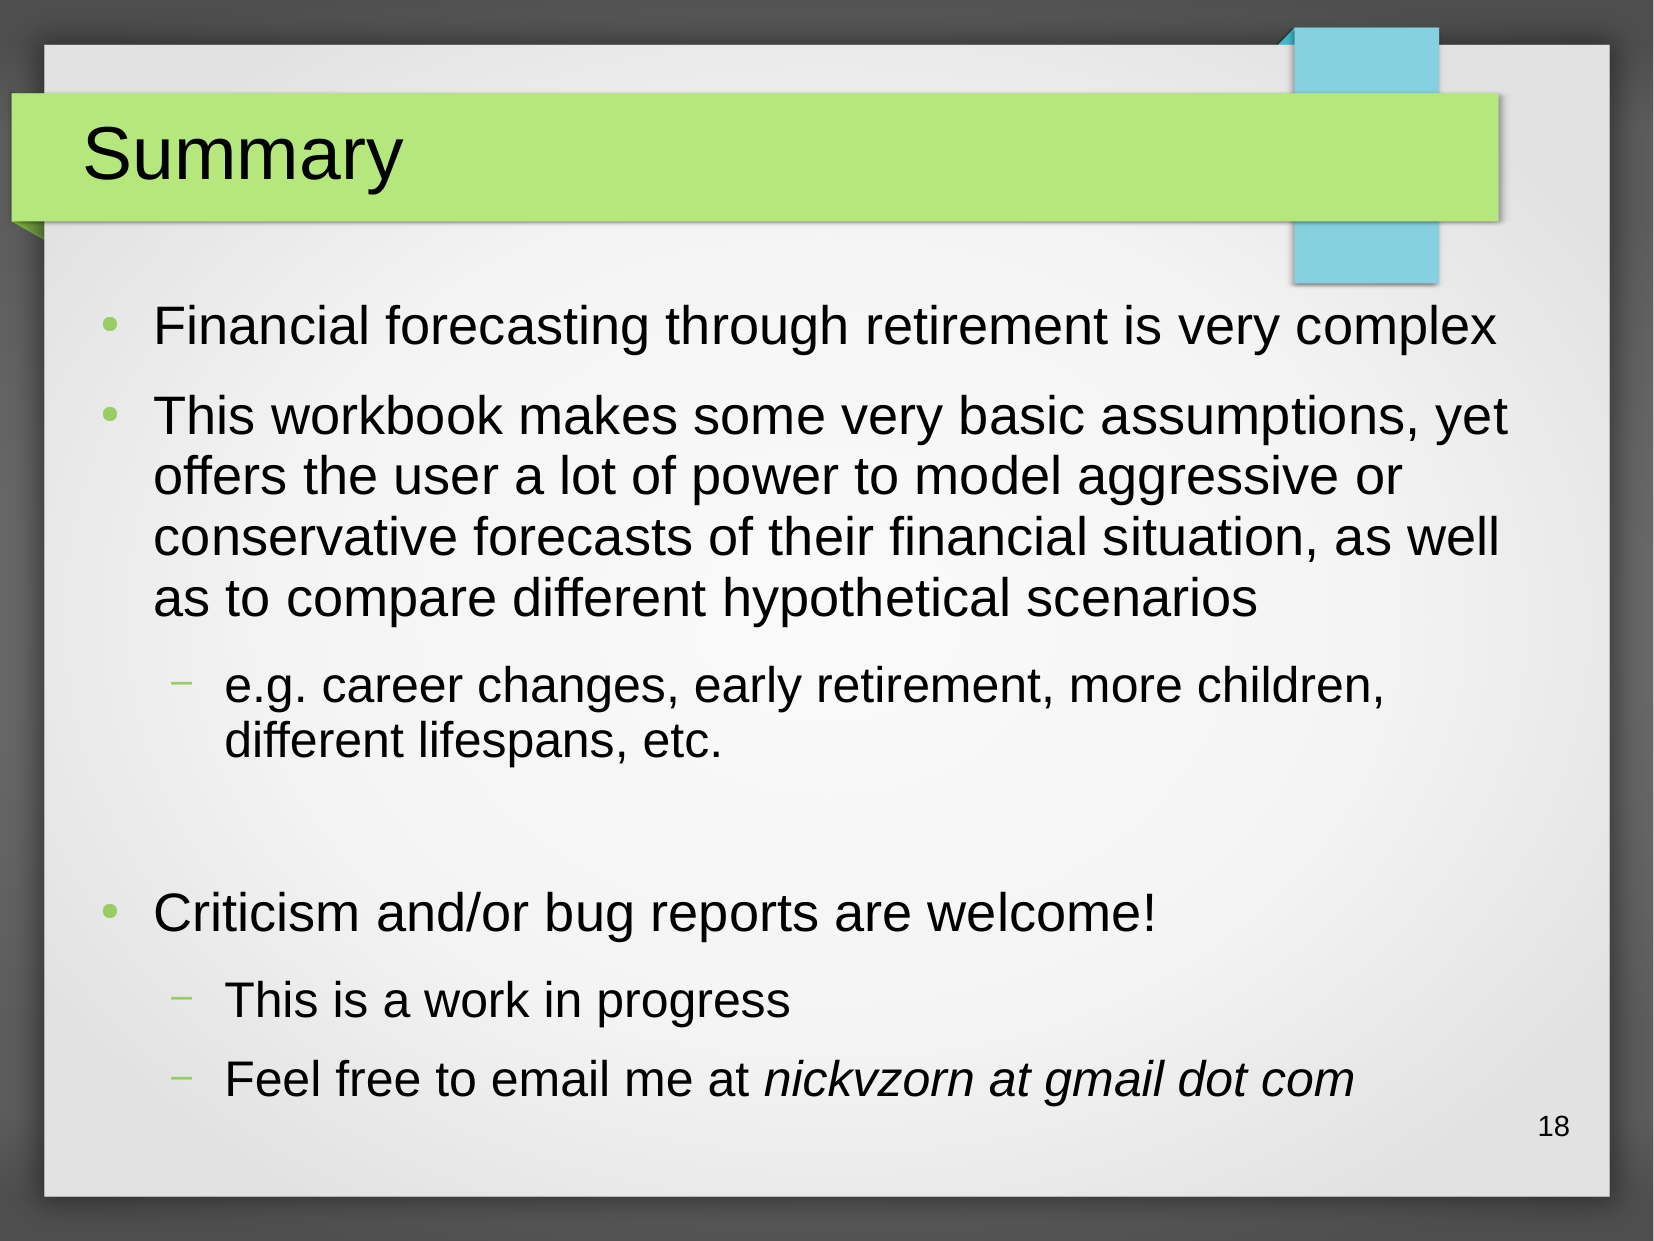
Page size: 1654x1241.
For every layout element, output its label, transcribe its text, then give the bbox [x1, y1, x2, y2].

picture [0, 0, 1654, 1241]
title Summary [82, 94, 1264, 213]
list Financial forecasting through retirement is very complex This workbook makes some very basic assumptions, yet offers the user a lot of power to model aggressive or conservative forecasts of their financial situation, as well as to compare different hypothetical scenarios e.g. career changes, early retirement, more children, different lifespans, etc. Criticism and/or bug reports are welcome! This is a work in progress Feel free to email me at nickvzorn at gmail dot com [82, 295, 1571, 1111]
